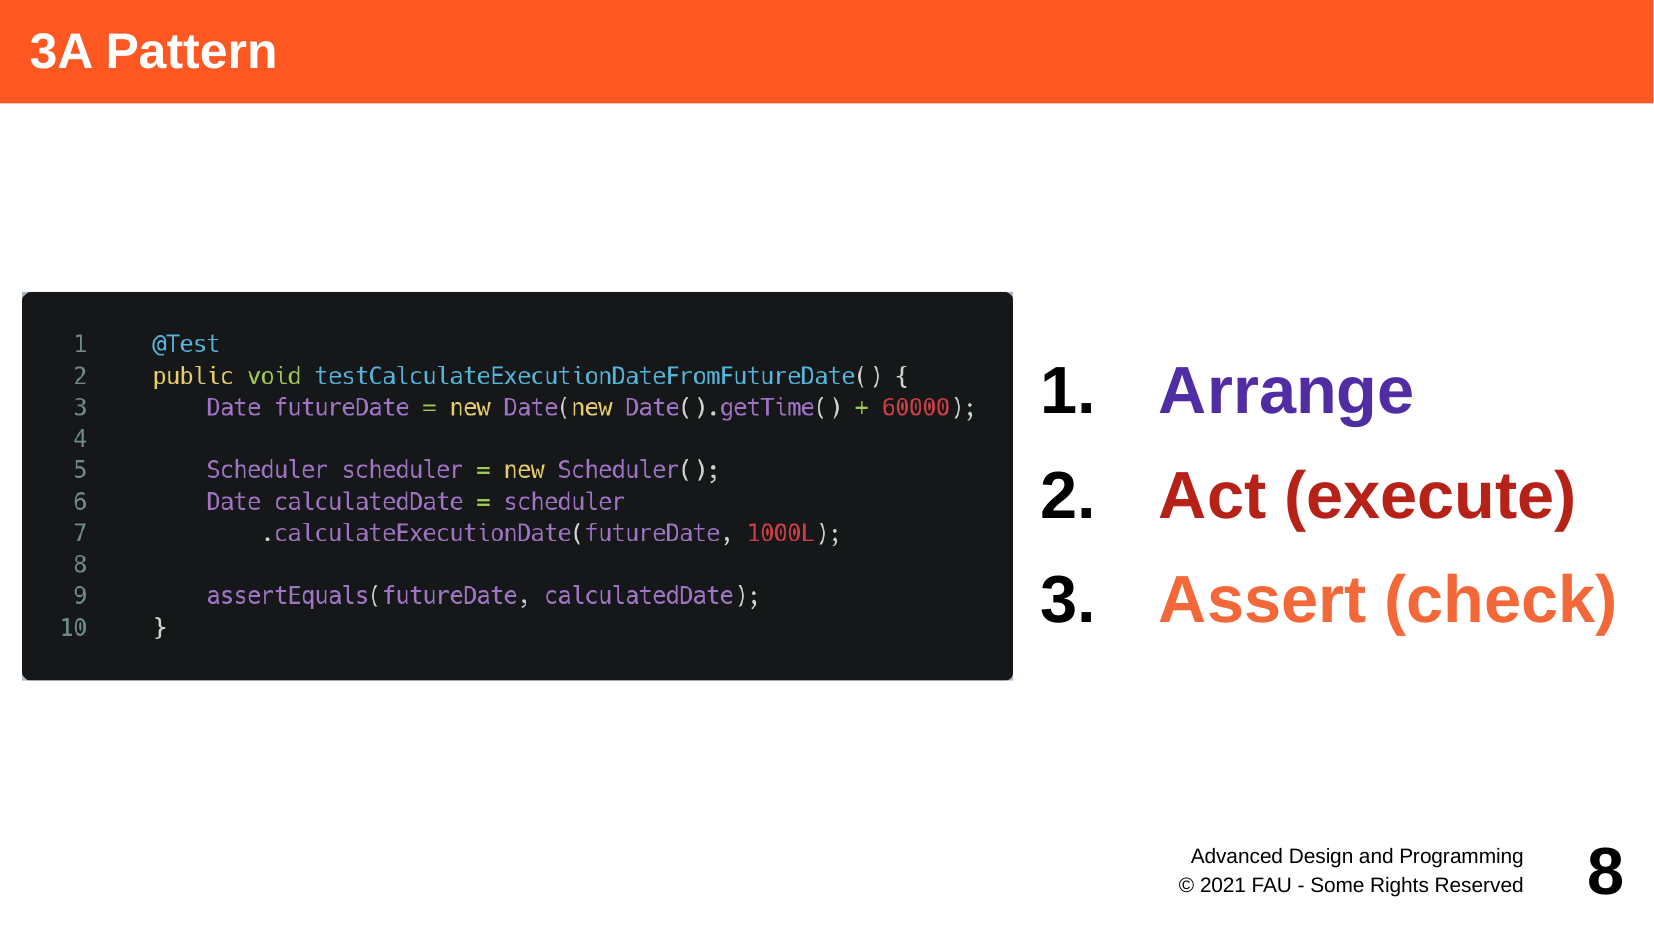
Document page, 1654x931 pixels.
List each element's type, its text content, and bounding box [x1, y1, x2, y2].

text_box Arrange Act (execute) Assert (check) [1035, 120, 1625, 871]
title 3A Pattern [0, 0, 1654, 104]
picture [22, 291, 1013, 681]
